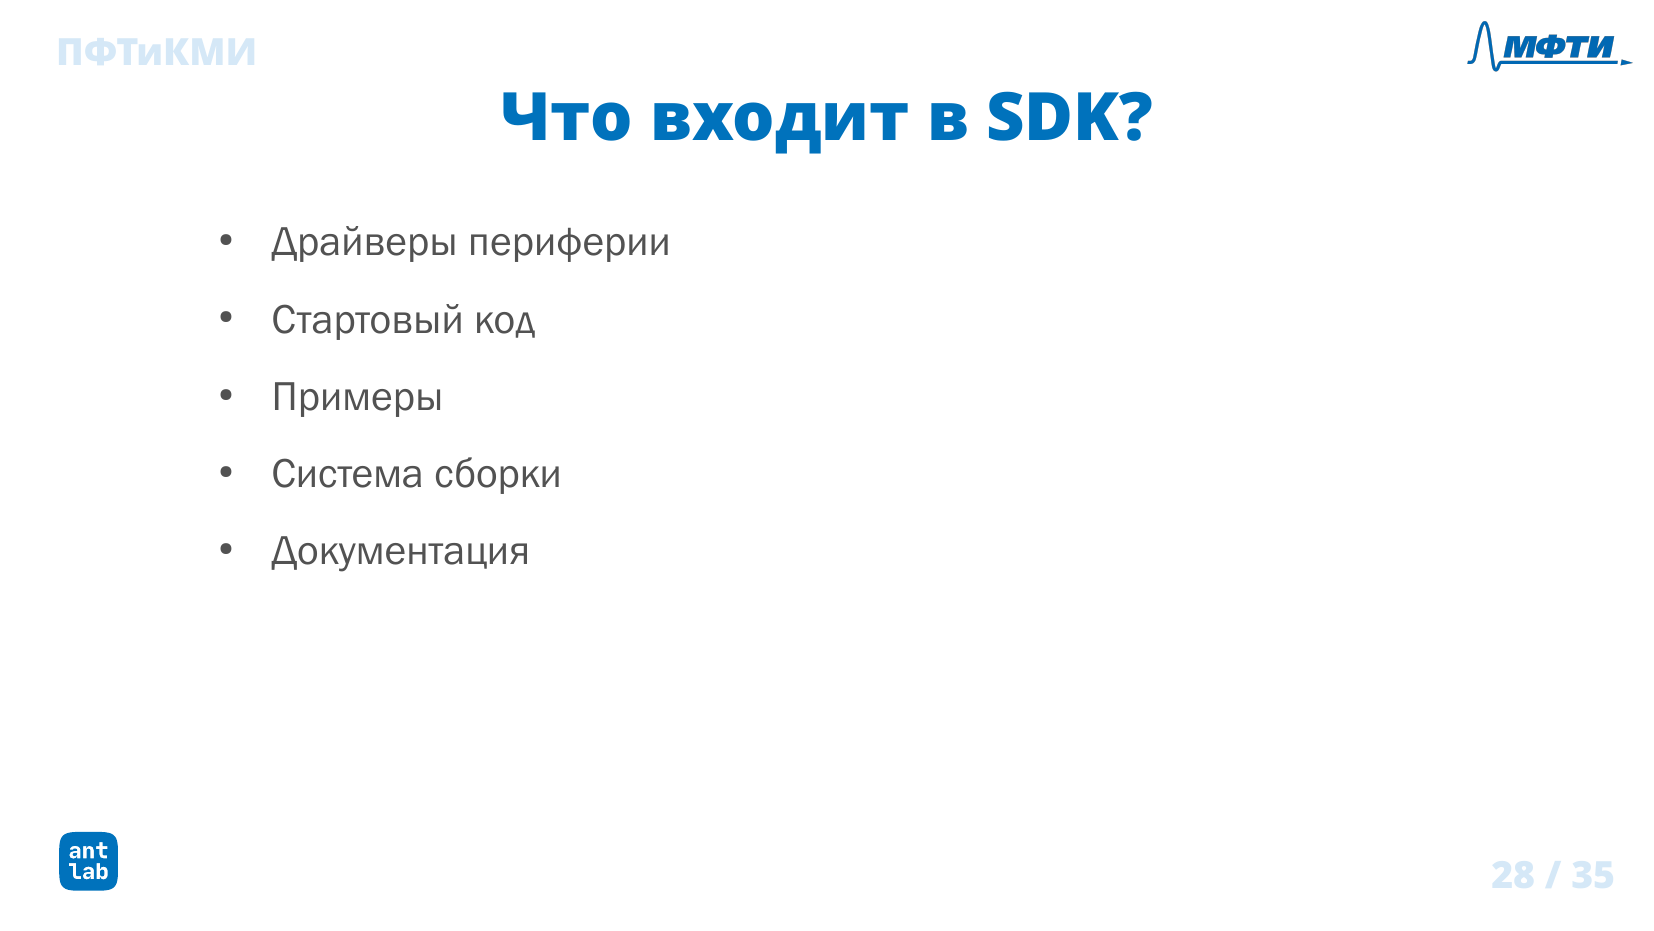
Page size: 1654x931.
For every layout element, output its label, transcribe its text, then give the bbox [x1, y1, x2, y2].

title Что входит в SDK? [82, 37, 1571, 193]
list Драйверы периферии Стартовый код Примеры Система сборки Документация [200, 217, 1595, 758]
picture [1446, 0, 1654, 93]
